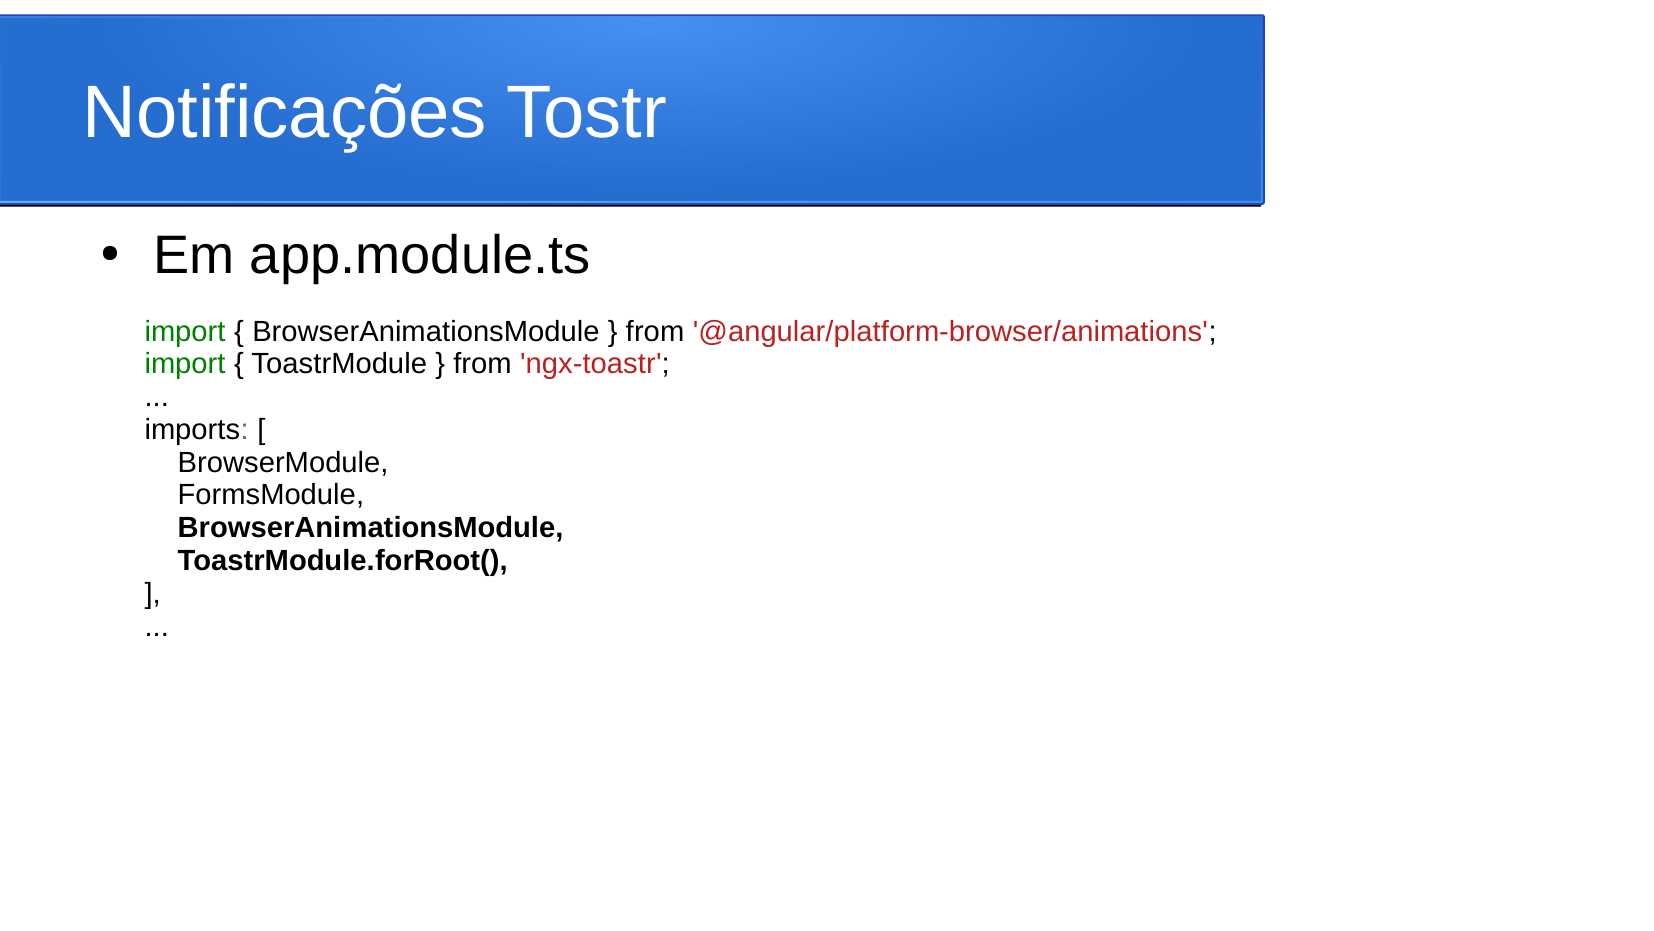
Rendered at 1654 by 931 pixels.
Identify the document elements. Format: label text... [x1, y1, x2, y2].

list Em app.module.ts [82, 224, 1571, 764]
text_box import { BrowserAnimationsModule } from '@angular/platform-browser/animations'; import { ToastrModule } from 'ngx-toastr'; ... imports: [ BrowserModule, FormsModule, BrowserAnimationsModule, ToastrModule.forRoot(), ], ... [129, 307, 1465, 650]
title Notificações Tostr [82, 35, 1235, 189]
